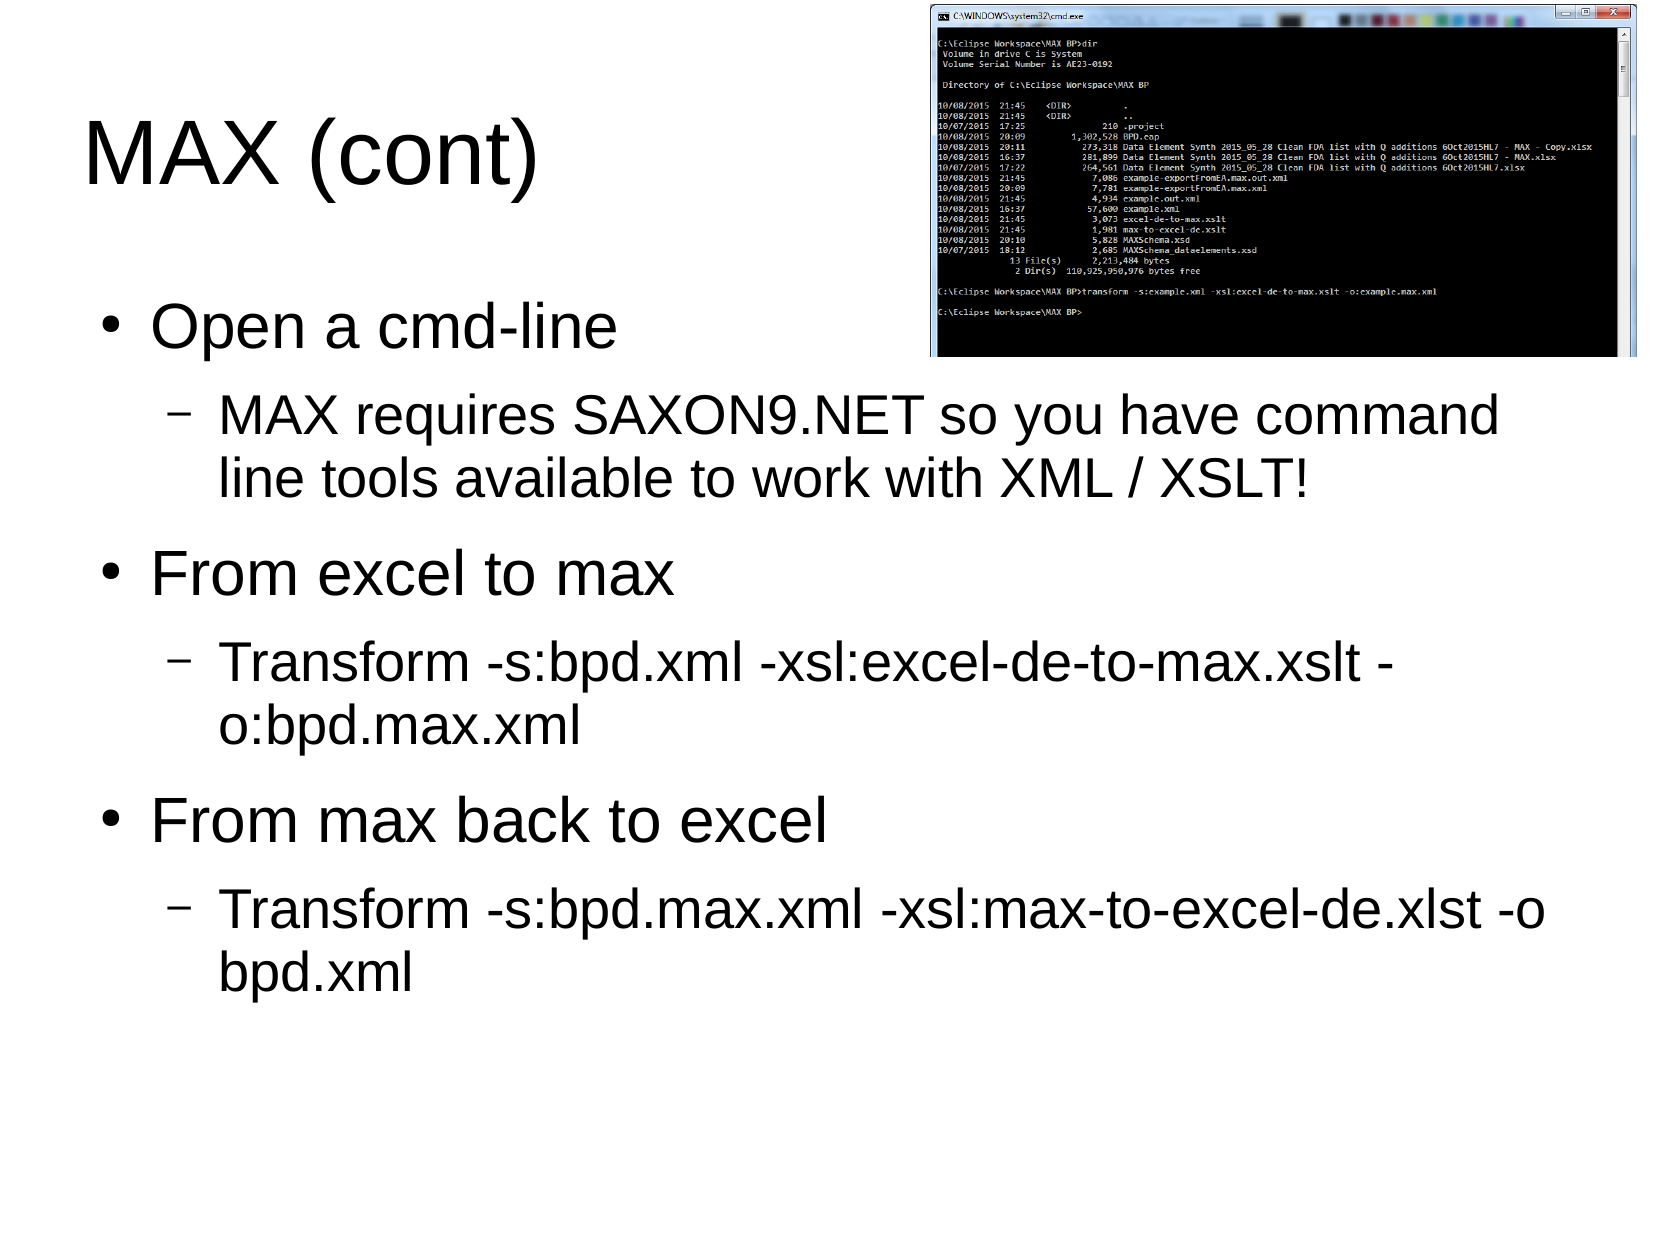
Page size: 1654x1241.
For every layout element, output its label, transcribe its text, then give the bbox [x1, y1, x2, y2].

picture [930, 4, 1637, 357]
list Open a cmd-line MAX requires SAXON9.NET so you have command line tools available to work with XML / XSLT! From excel to max Transform -s:bpd.xml -xsl:excel-de-to-max.xslt -o:bpd.max.xml From max back to excel Transform -s:bpd.max.xml -xsl:max-to-excel-de.xlst -o bpd.xml [82, 290, 1571, 1010]
title MAX (cont) [82, 49, 930, 257]
